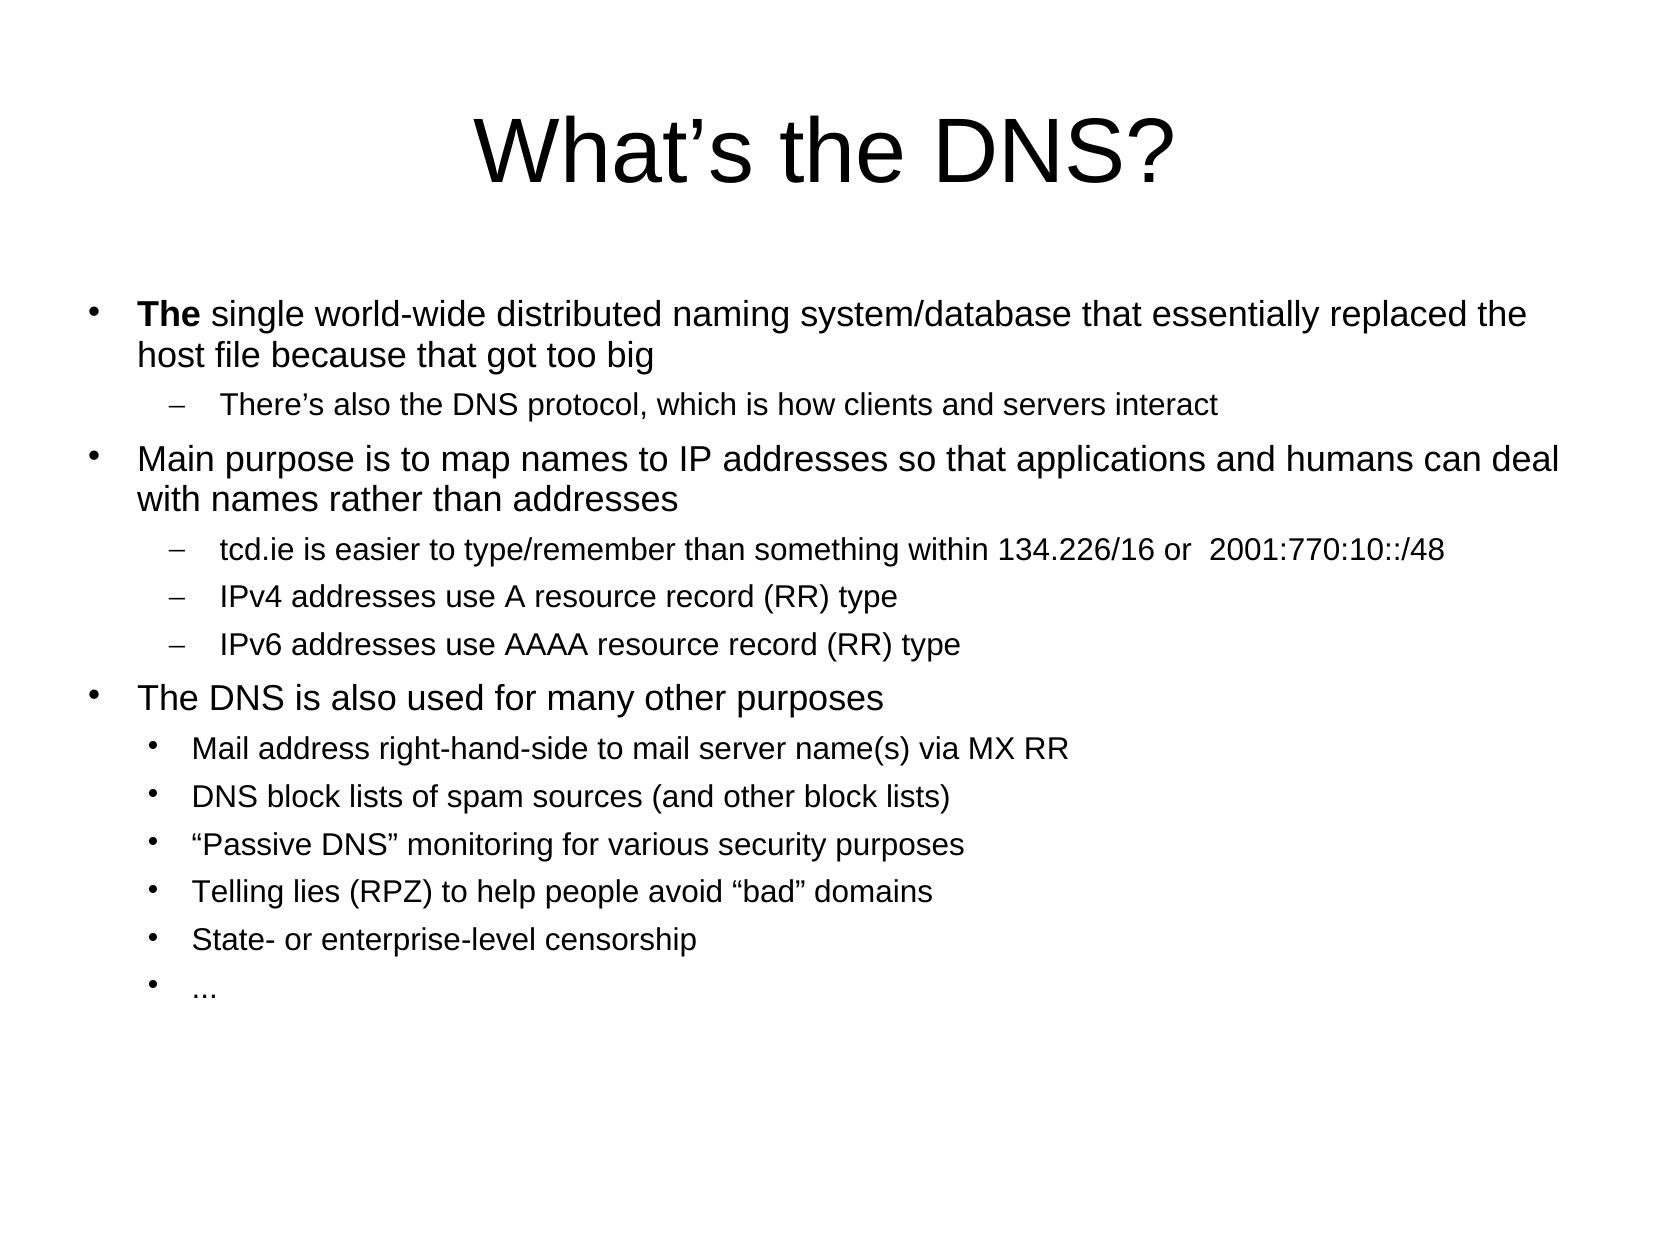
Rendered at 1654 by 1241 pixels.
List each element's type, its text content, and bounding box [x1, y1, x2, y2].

list The single world-wide distributed naming system/database that essentially replaced the host file because that got too big There’s also the DNS protocol, which is how clients and servers interact Main purpose is to map names to IP addresses so that applications and humans can deal with names rather than addresses tcd.ie is easier to type/remember than something within 134.226/16 or 2001:770:10::/48 IPv4 addresses use A resource record (RR) type IPv6 addresses use AAAA resource record (RR) type The DNS is also used for many other purposes Mail address right-hand-side to mail server name(s) via MX RR DNS block lists of spam sources (and other block lists) “Passive DNS” monitoring for various security purposes Telling lies (RPZ) to help people avoid “bad” domains State- or enterprise-level censorship ... [88, 290, 1575, 1009]
title What’s the DNS? [82, 49, 1570, 256]
